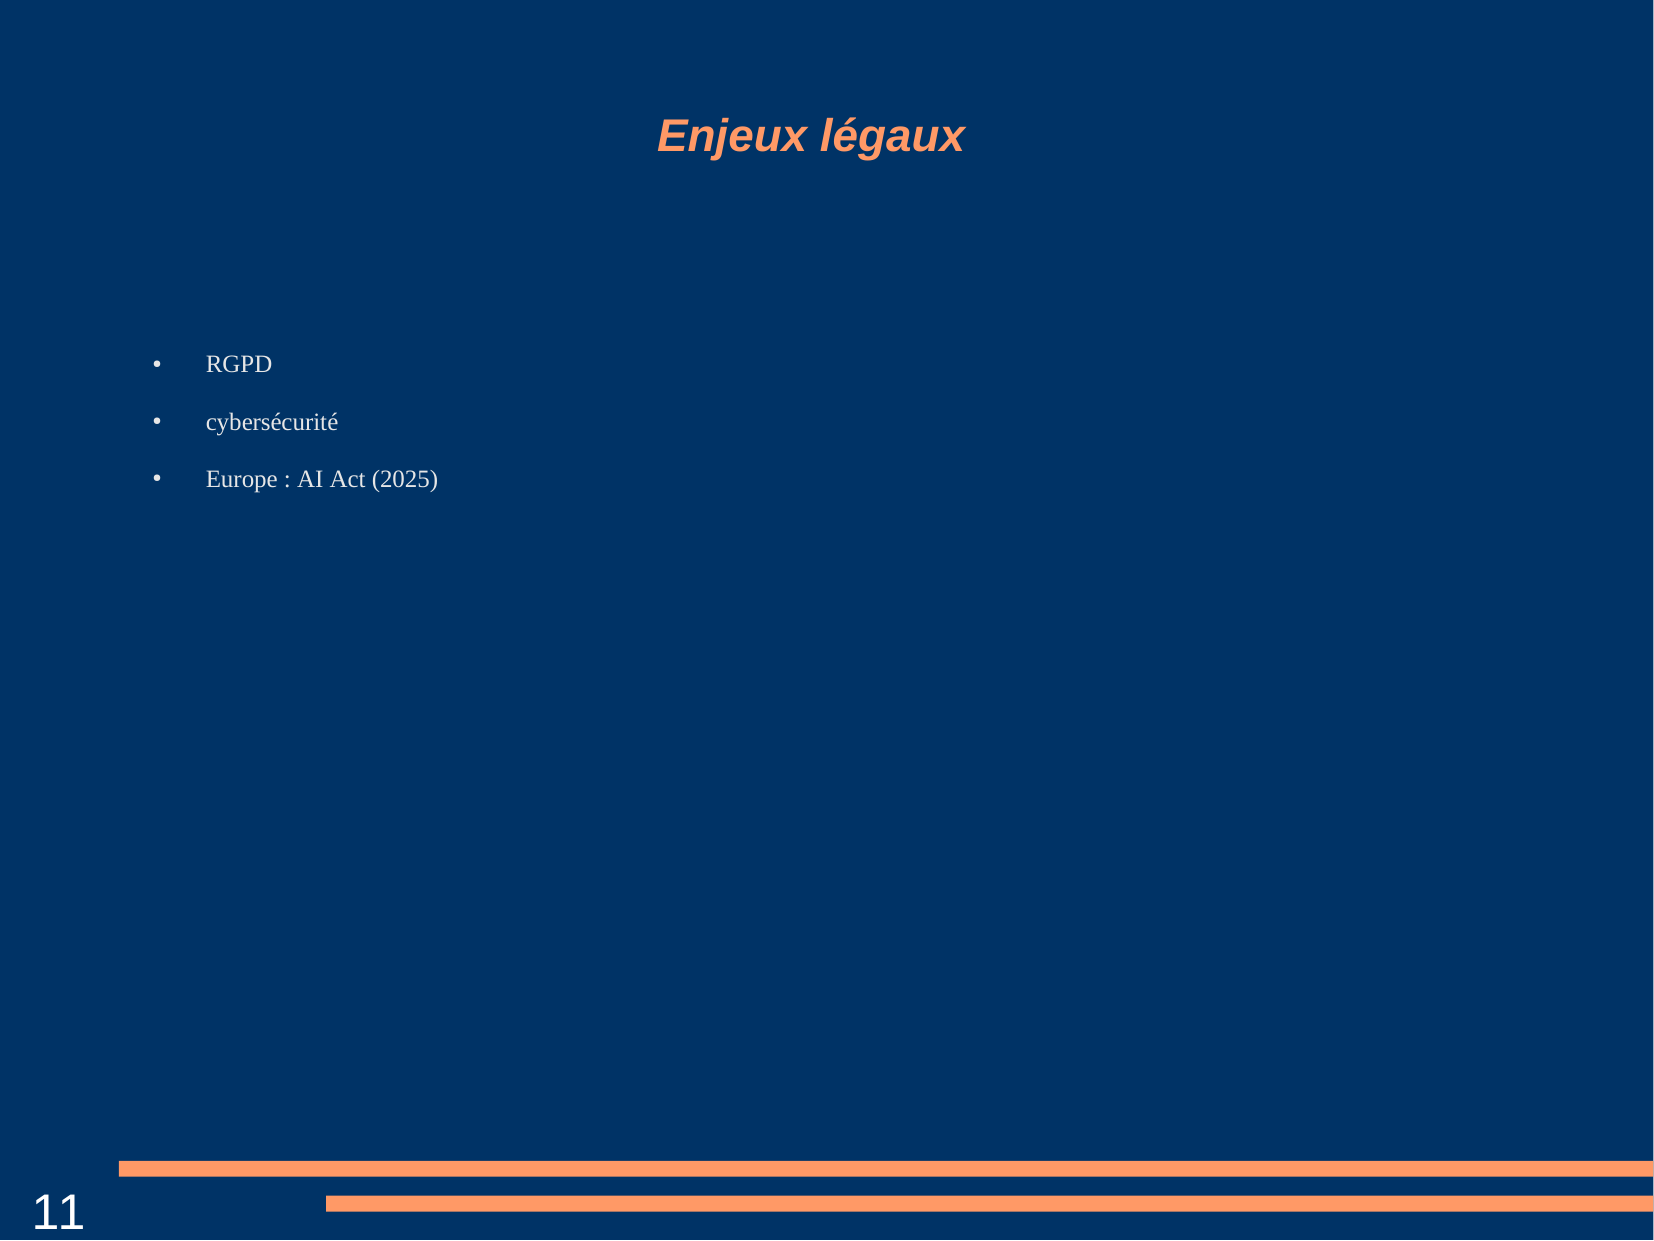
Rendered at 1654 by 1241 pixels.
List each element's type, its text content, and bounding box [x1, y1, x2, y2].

list RGPD cybersécurité Europe : AI Act (2025) [134, 350, 1516, 1133]
text_box <numéro> [31, 1184, 260, 1241]
title Enjeux légaux [88, 31, 1534, 239]
